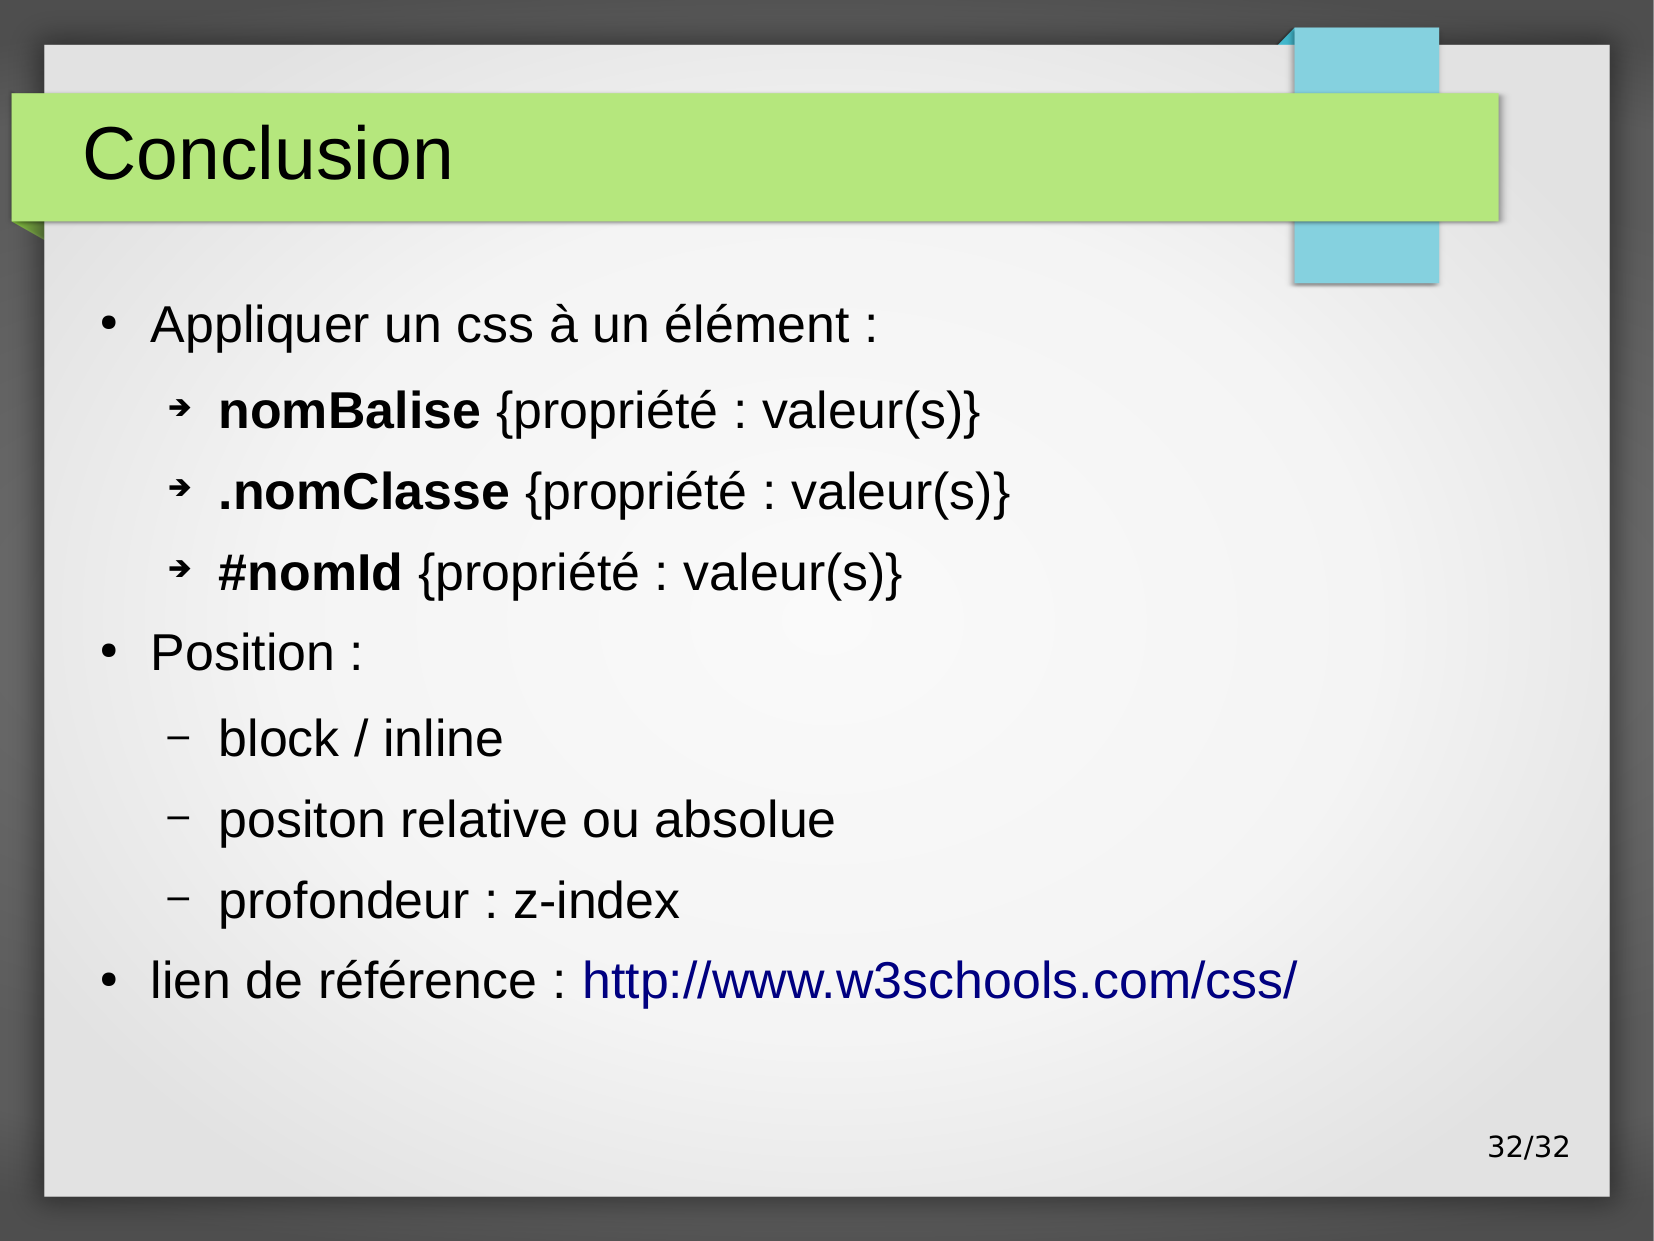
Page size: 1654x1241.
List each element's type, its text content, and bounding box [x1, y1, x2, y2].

list Appliquer un css à un élément : nomBalise {propriété : valeur(s)} .nomClasse {propriété : valeur(s)} #nomId {propriété : valeur(s)} Position : block / inline positon relative ou absolue profondeur : z-index lien de référence : http://www.w3schools.com/css/ [82, 295, 1571, 1015]
title Conclusion [82, 94, 1264, 213]
picture [0, 0, 1654, 1241]
